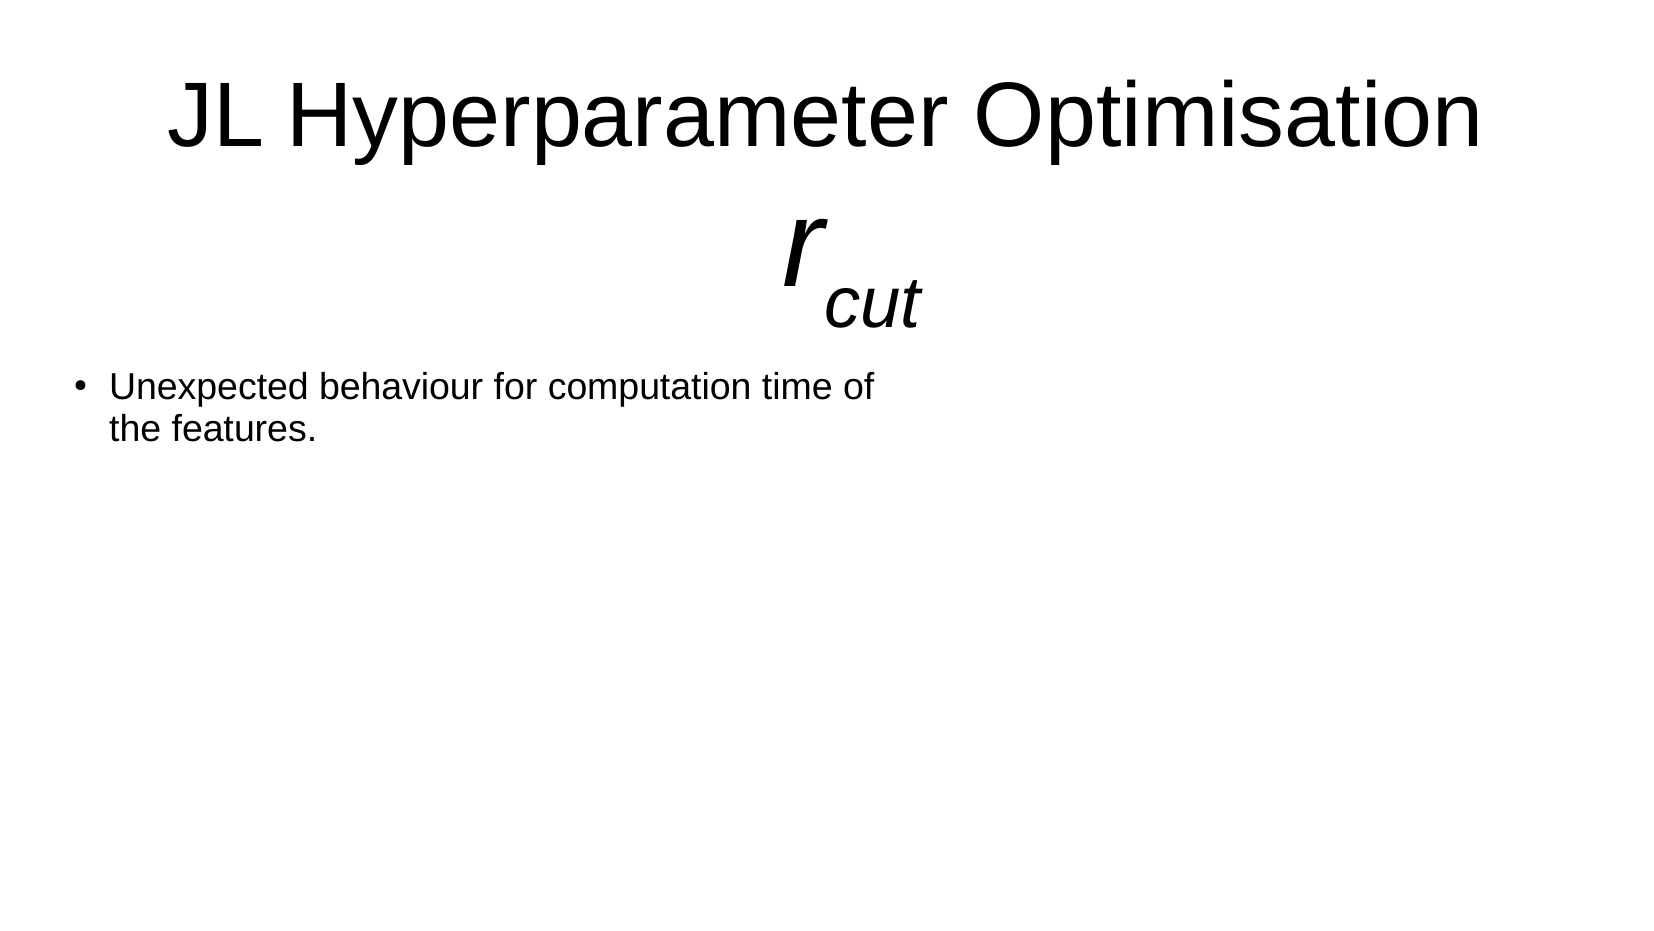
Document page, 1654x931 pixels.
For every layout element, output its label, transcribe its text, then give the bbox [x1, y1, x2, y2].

text_box Unexpected behaviour for computation time of the features. [59, 358, 934, 602]
text_box rcut [767, 165, 981, 351]
title JL Hyperparameter Optimisation [82, 37, 1571, 193]
